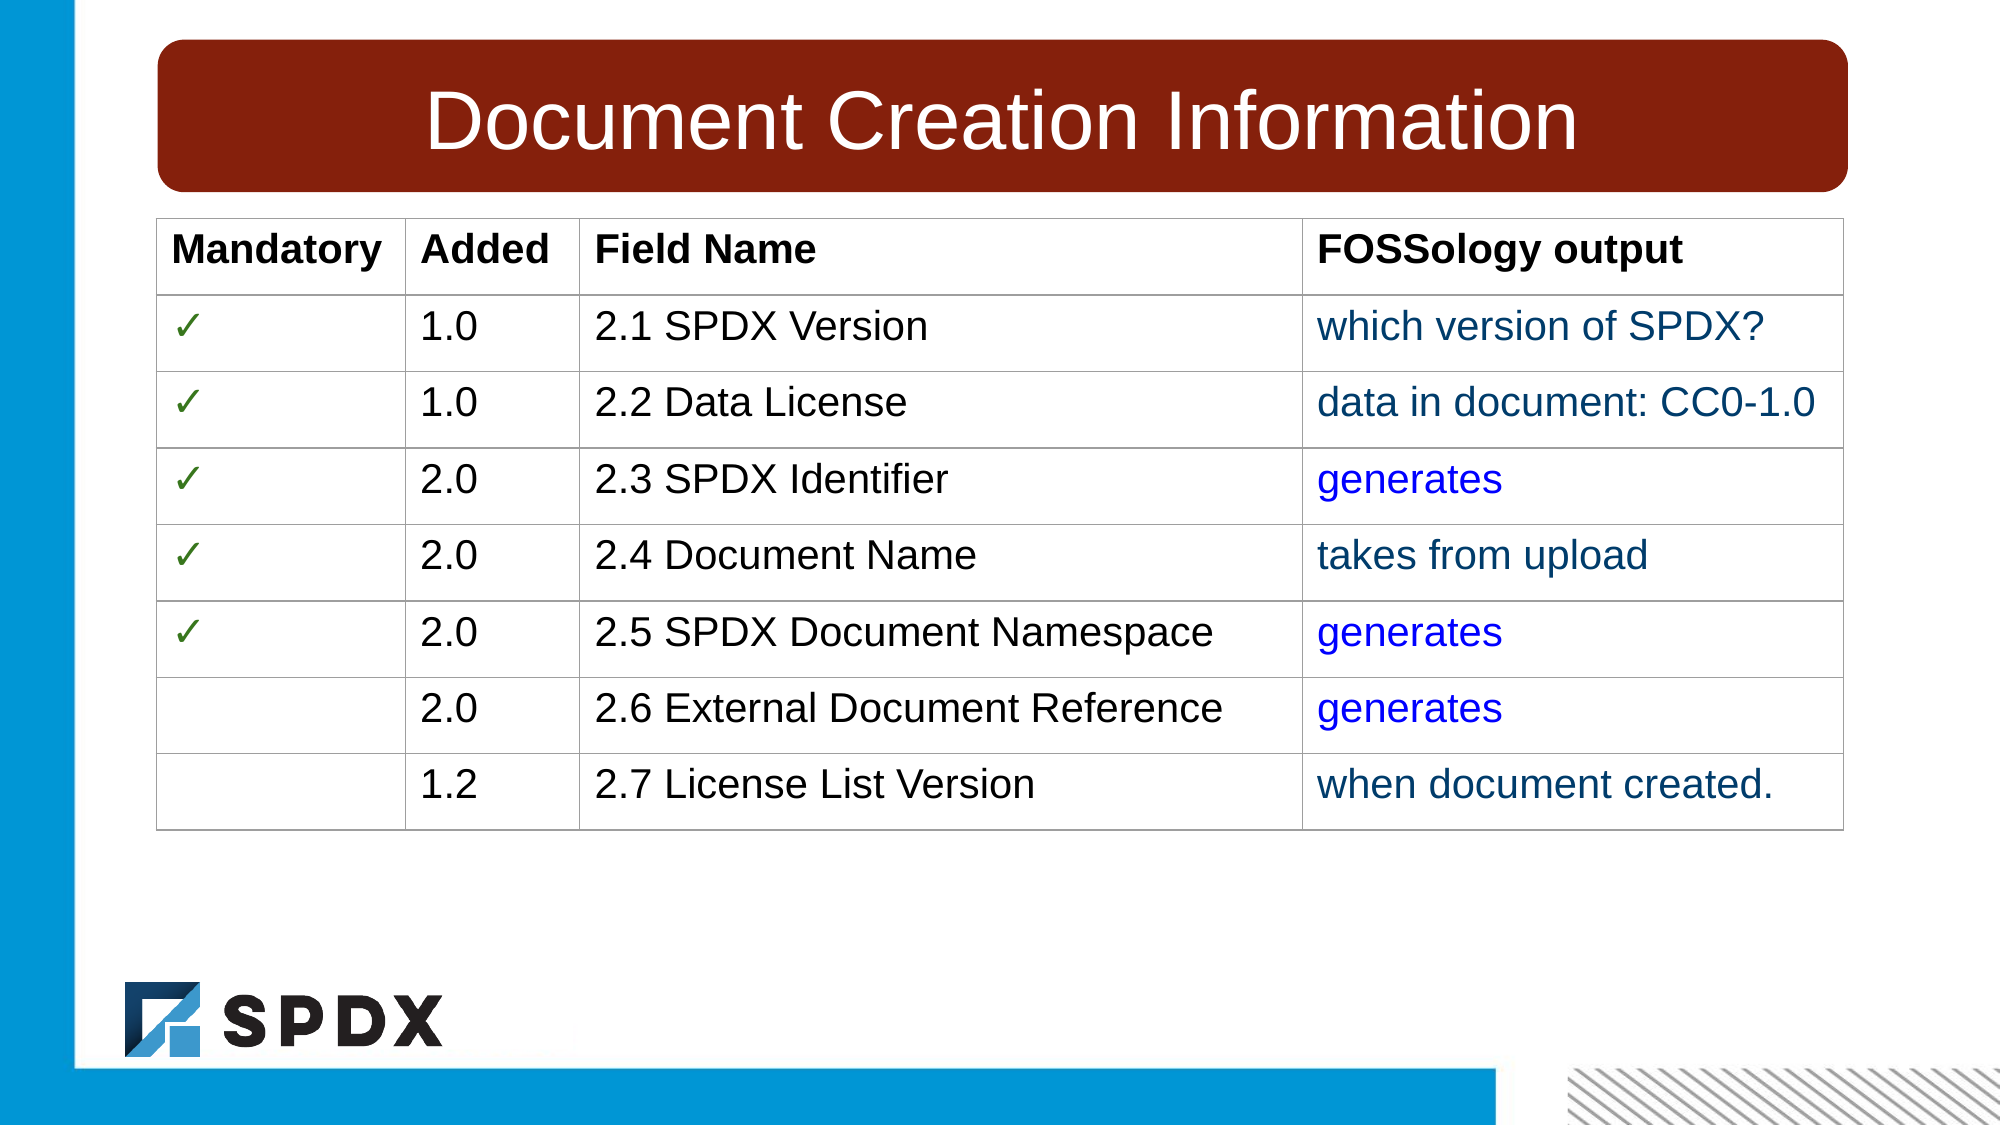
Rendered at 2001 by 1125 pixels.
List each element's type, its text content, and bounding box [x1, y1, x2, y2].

picture [74, 0, 2000, 1125]
table_cell [157, 678, 405, 753]
table_cell 2.3 SPDX Identifier [580, 449, 1302, 524]
table_cell generates [1303, 678, 1843, 753]
table_cell generates [1303, 449, 1843, 524]
table_cell ✓ [157, 296, 405, 371]
table_cell 2.1 SPDX Version [580, 296, 1302, 371]
table_cell ✓ [157, 372, 405, 447]
table_cell 2.5 SPDX Document Namespace [580, 602, 1302, 677]
table_cell [157, 754, 405, 829]
table_cell 2.2 Data License [580, 372, 1302, 447]
table_cell 2.0 [406, 678, 579, 753]
table_header Field Name [580, 219, 1302, 294]
table_cell when document created. [1303, 754, 1843, 829]
text_box Document Creation Information [159, 41, 1847, 191]
table_cell ✓ [157, 602, 405, 677]
table_cell 1.0 [406, 372, 579, 447]
table_cell 2.6 External Document Reference [580, 678, 1302, 753]
table_header Added [406, 219, 579, 294]
table_header FOSSology output [1303, 219, 1843, 294]
table_cell which version of SPDX? [1303, 296, 1843, 371]
table_cell 2.0 [406, 449, 579, 524]
table_cell generates [1303, 602, 1843, 677]
table_cell data in document: CC0-1.0 [1303, 372, 1843, 447]
table_cell 2.0 [406, 602, 579, 677]
table_cell 1.2 [406, 754, 579, 829]
table_cell 2.0 [406, 525, 579, 600]
table_cell ✓ [157, 525, 405, 600]
table_cell takes from upload [1303, 525, 1843, 600]
table_cell 2.7 License List Version [580, 754, 1302, 829]
table_cell ✓ [157, 449, 405, 524]
table_header Mandatory [157, 219, 405, 294]
table_cell 1.0 [406, 296, 579, 371]
table_cell 2.4 Document Name [580, 525, 1302, 600]
